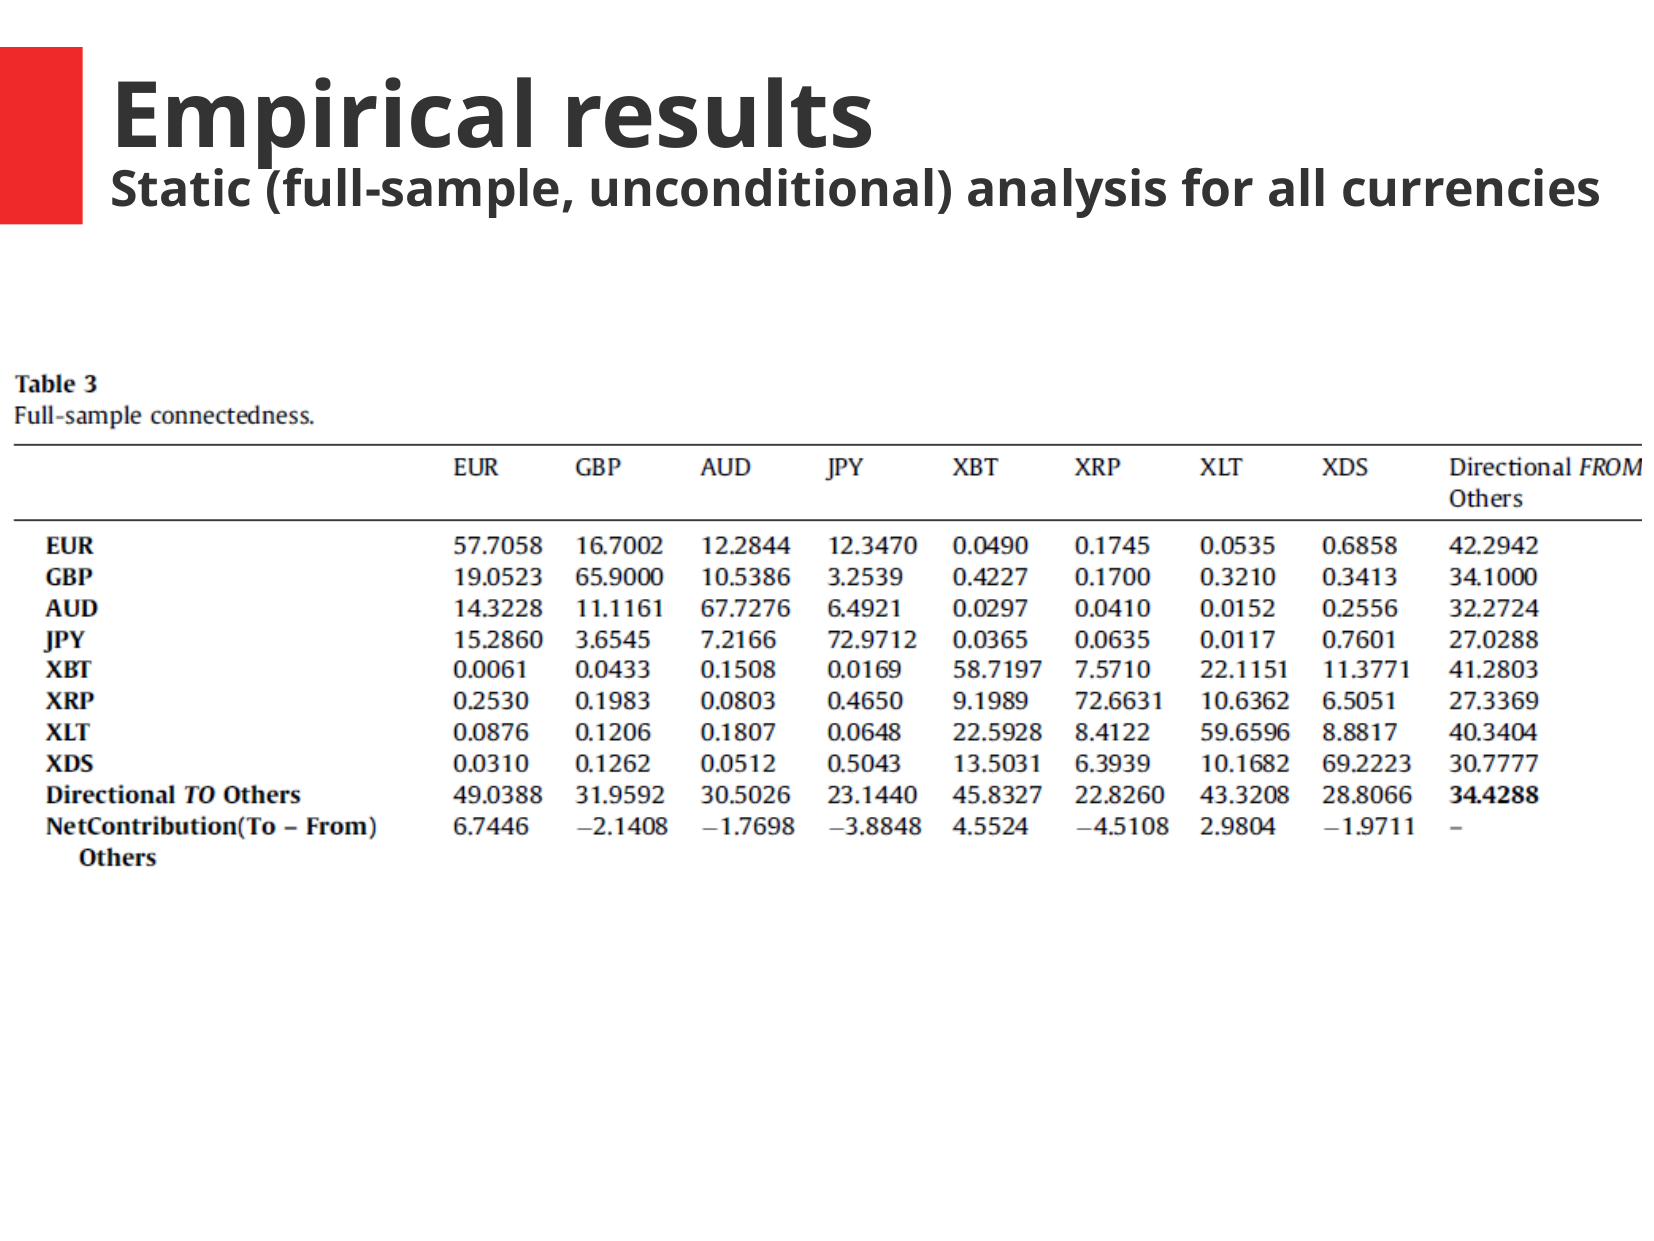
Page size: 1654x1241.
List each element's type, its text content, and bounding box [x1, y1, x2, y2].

text_box Empirical results [95, 48, 1642, 148]
picture [11, 355, 1642, 885]
text_box Static (full-sample, unconditional) analysis for all currencies [95, 148, 1642, 225]
